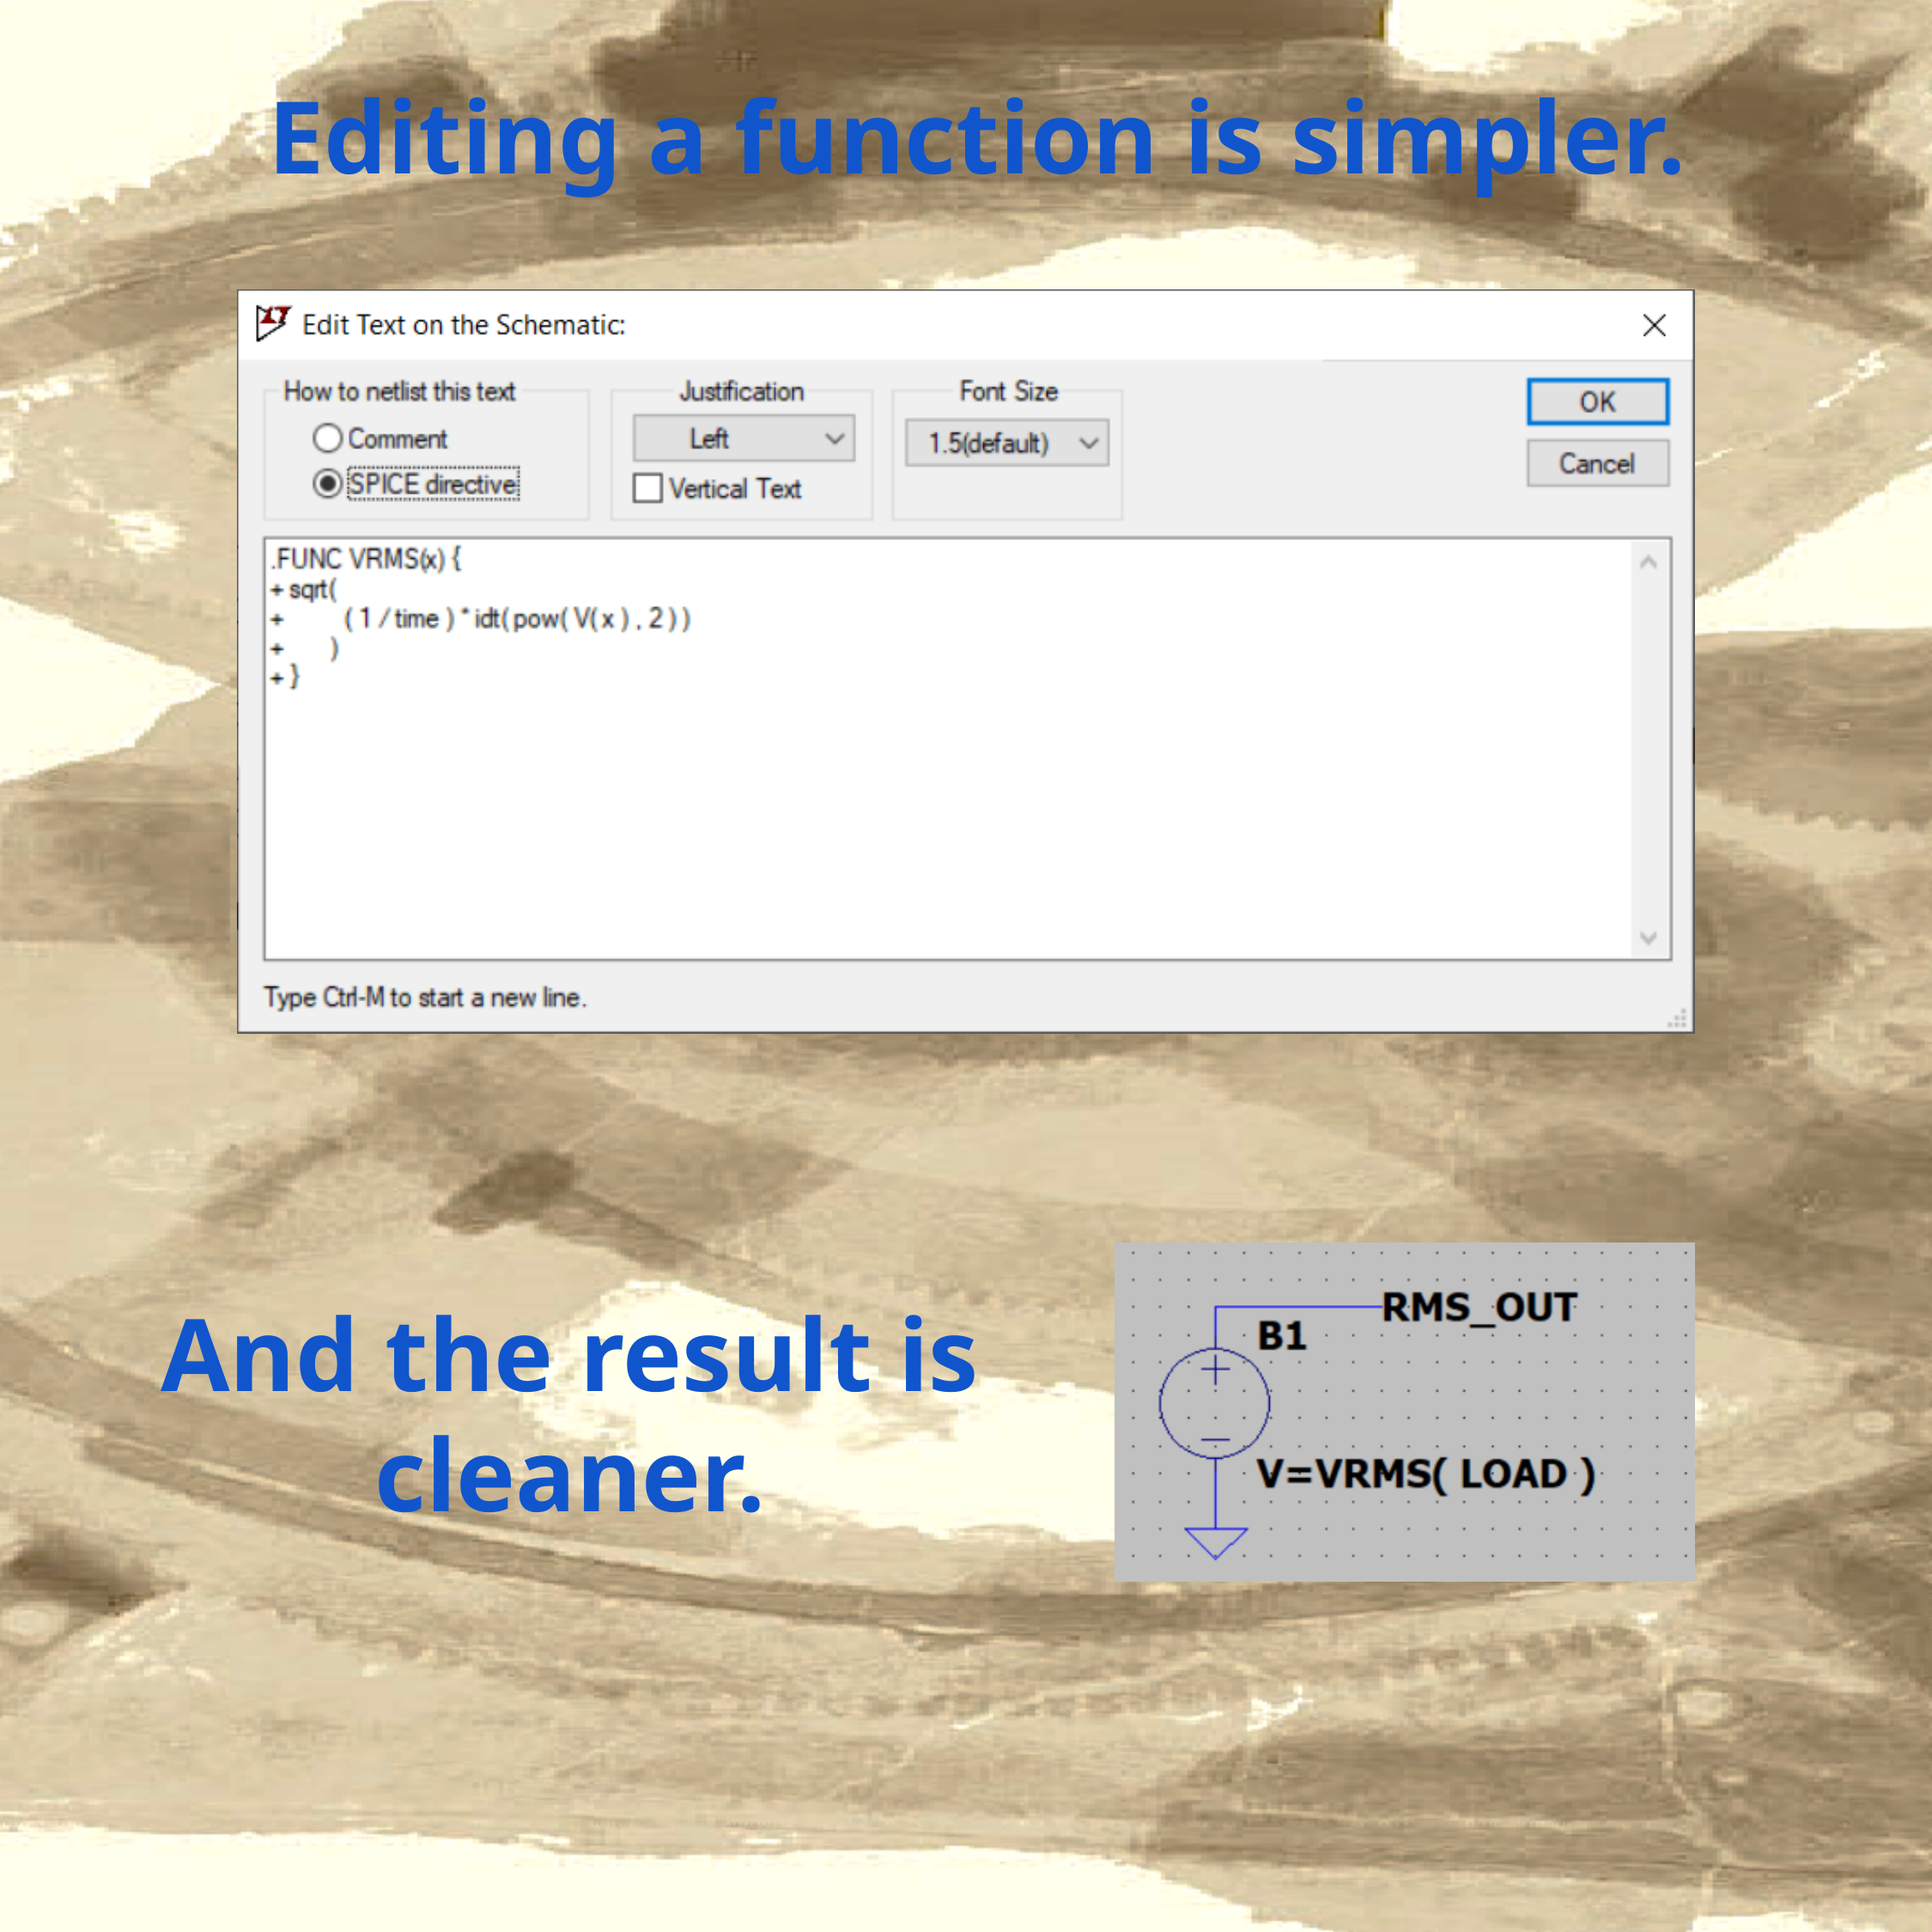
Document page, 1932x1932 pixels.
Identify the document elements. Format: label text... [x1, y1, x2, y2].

text_box And the result is cleaner. [103, 1278, 1036, 1582]
text_box Editing a function is simpler. [71, 60, 1884, 234]
picture [0, 0, 1932, 1932]
